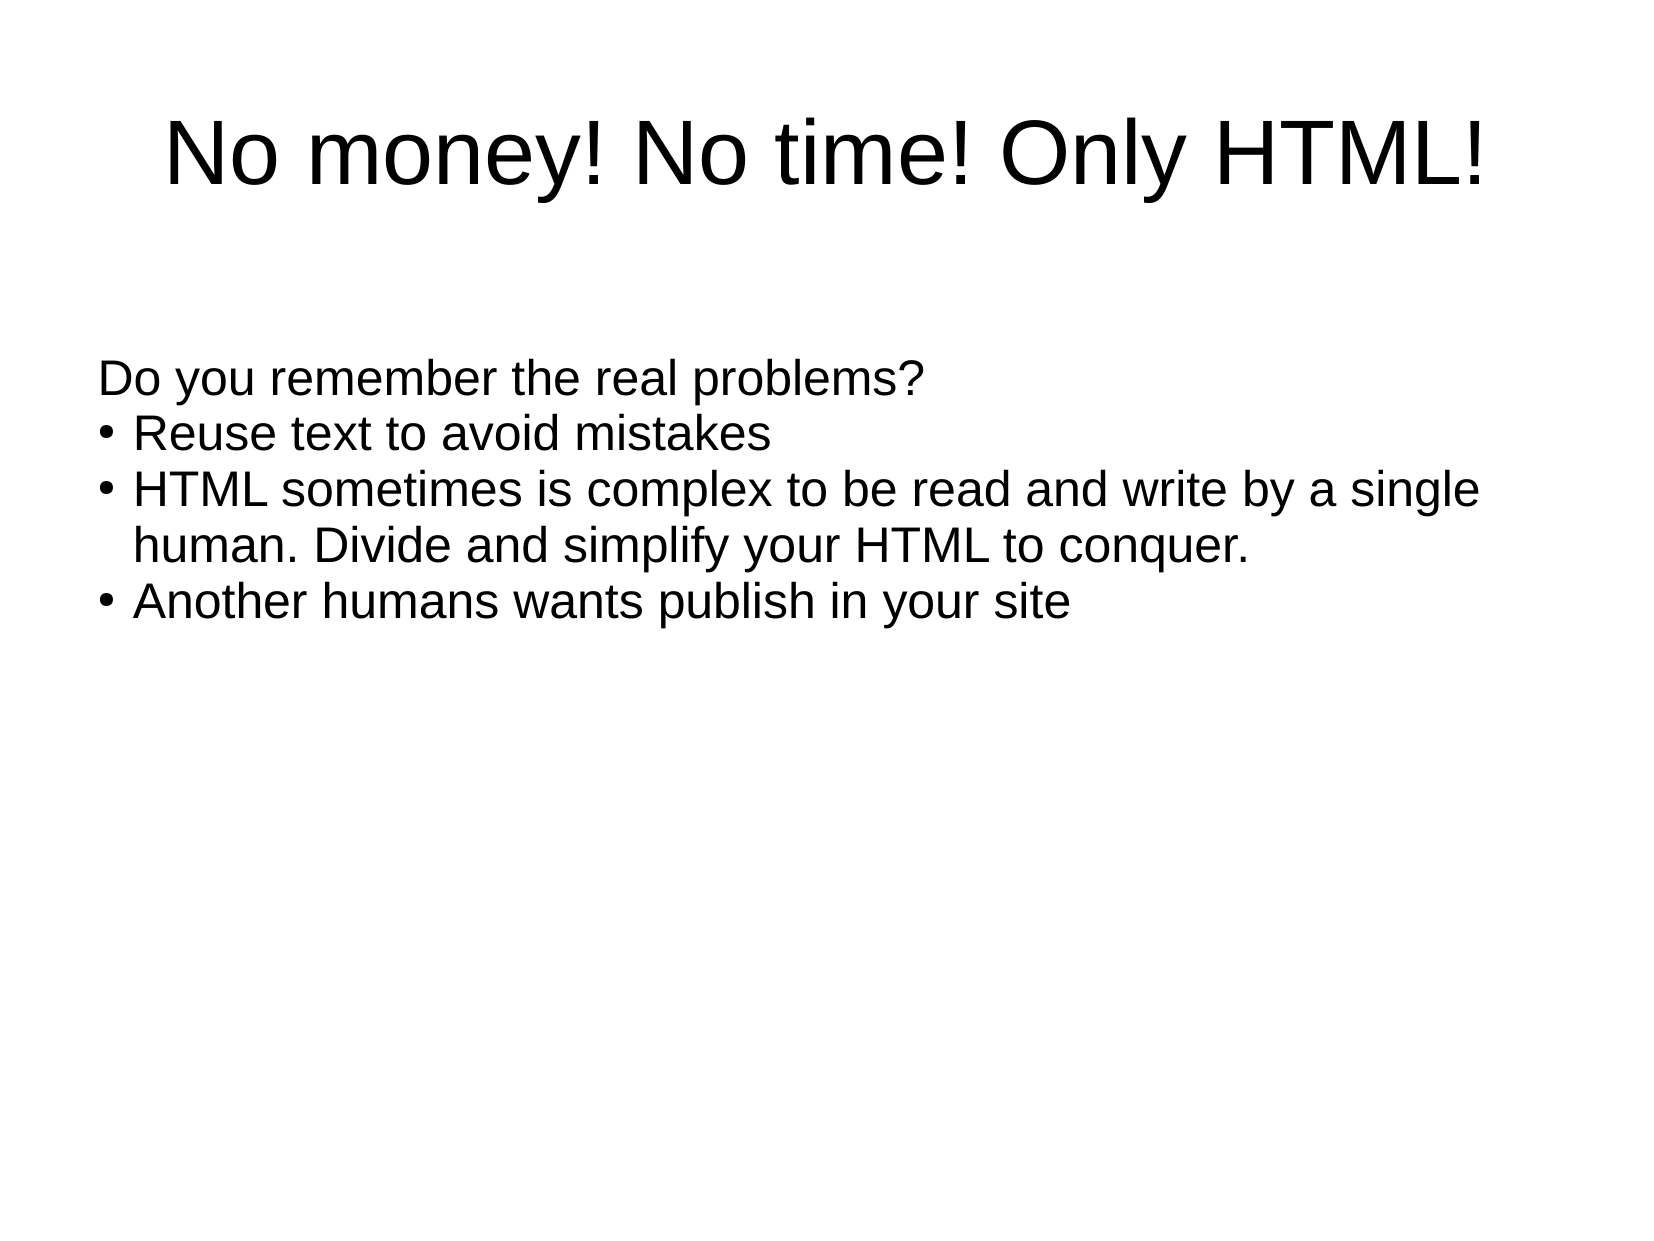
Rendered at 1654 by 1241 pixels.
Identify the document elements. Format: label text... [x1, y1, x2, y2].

title No money! No time! Only HTML! [82, 49, 1571, 257]
text_box Do you remember the real problems? Reuse text to avoid mistakes HTML sometimes is complex to be read and write by a single human. Divide and simplify your HTML to conquer. Another humans wants publish in your site [82, 342, 1607, 674]
